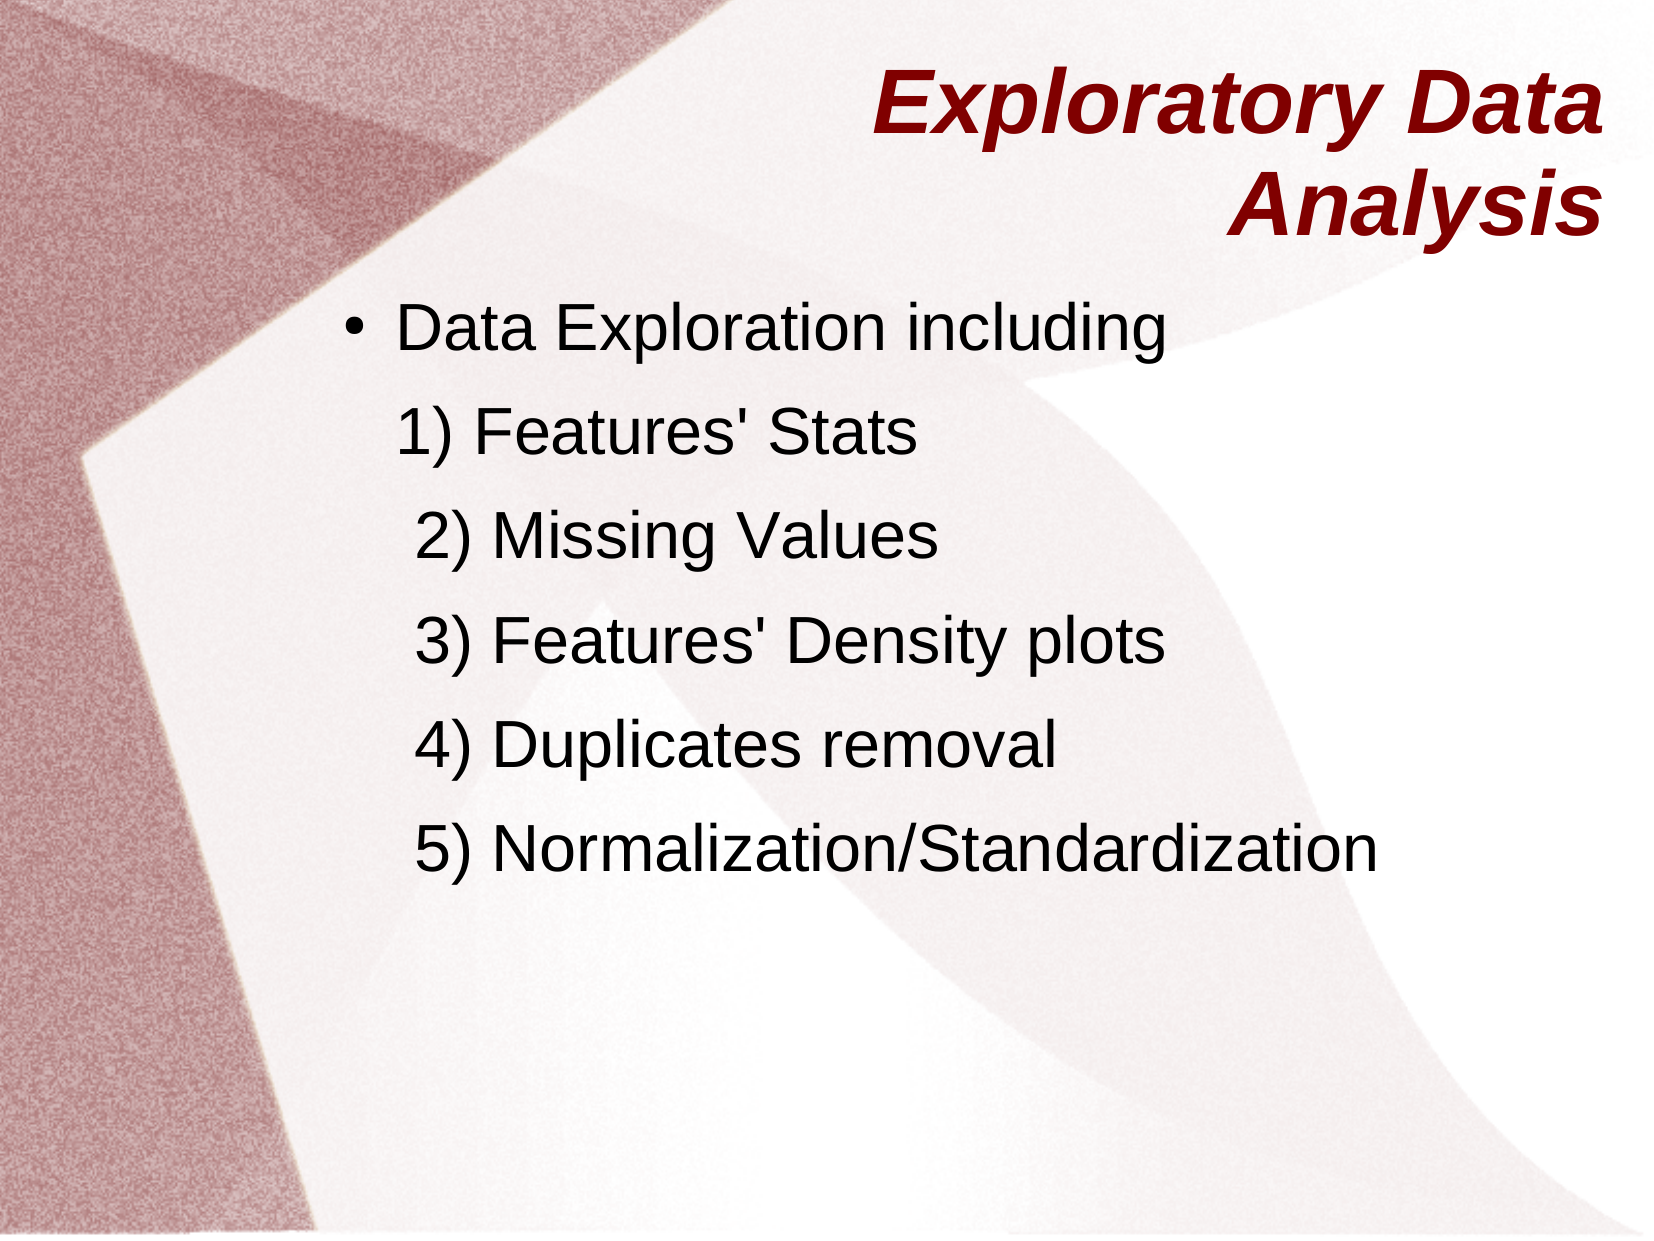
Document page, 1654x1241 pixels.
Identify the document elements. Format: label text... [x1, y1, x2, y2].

picture [0, 0, 1654, 1241]
list Data Exploration including 1) Features' Stats 2) Missing Values 3) Features' Density plots 4) Duplicates removal 5) Normalization/Standardization [324, 290, 1601, 1078]
title Exploratory Data Analysis [596, 49, 1607, 257]
